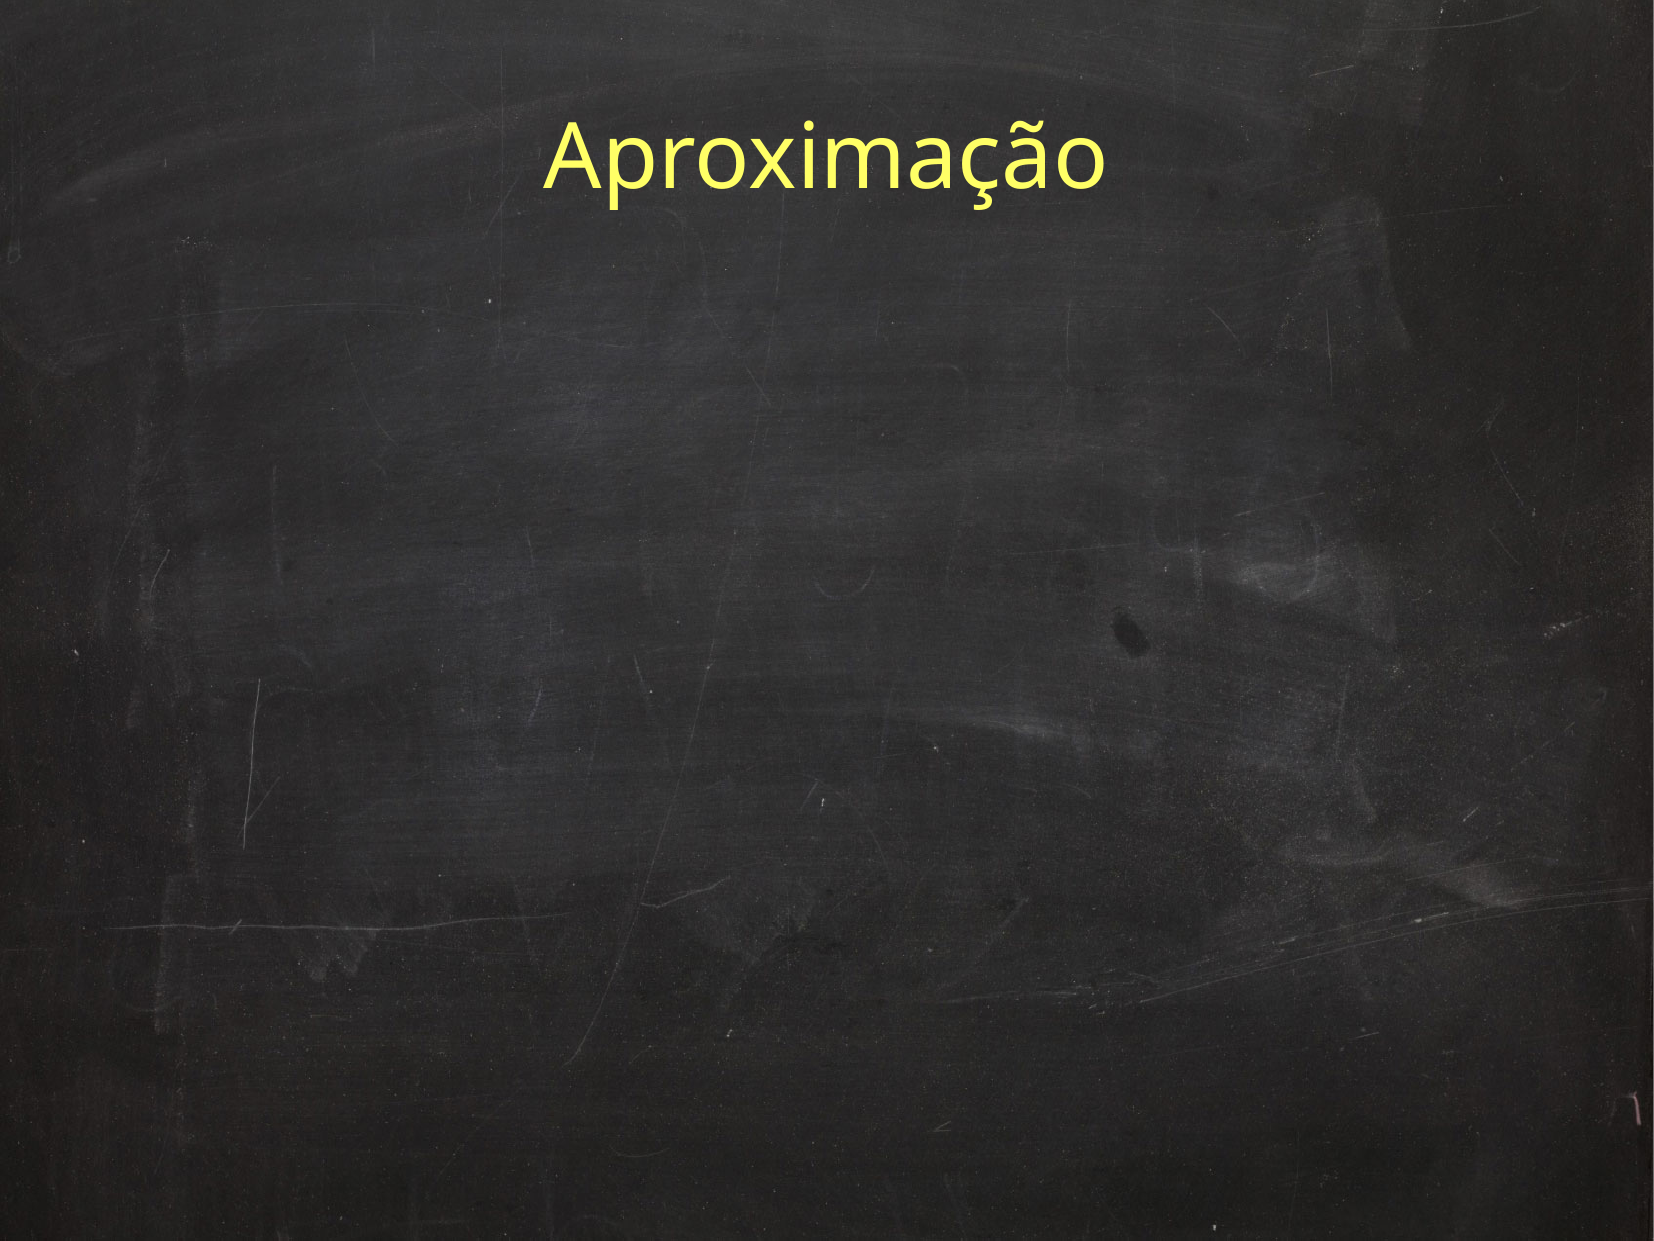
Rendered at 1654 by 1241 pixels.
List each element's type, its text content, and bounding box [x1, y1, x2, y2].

title Aproximação [82, 49, 1571, 257]
picture [0, 0, 1654, 1241]
